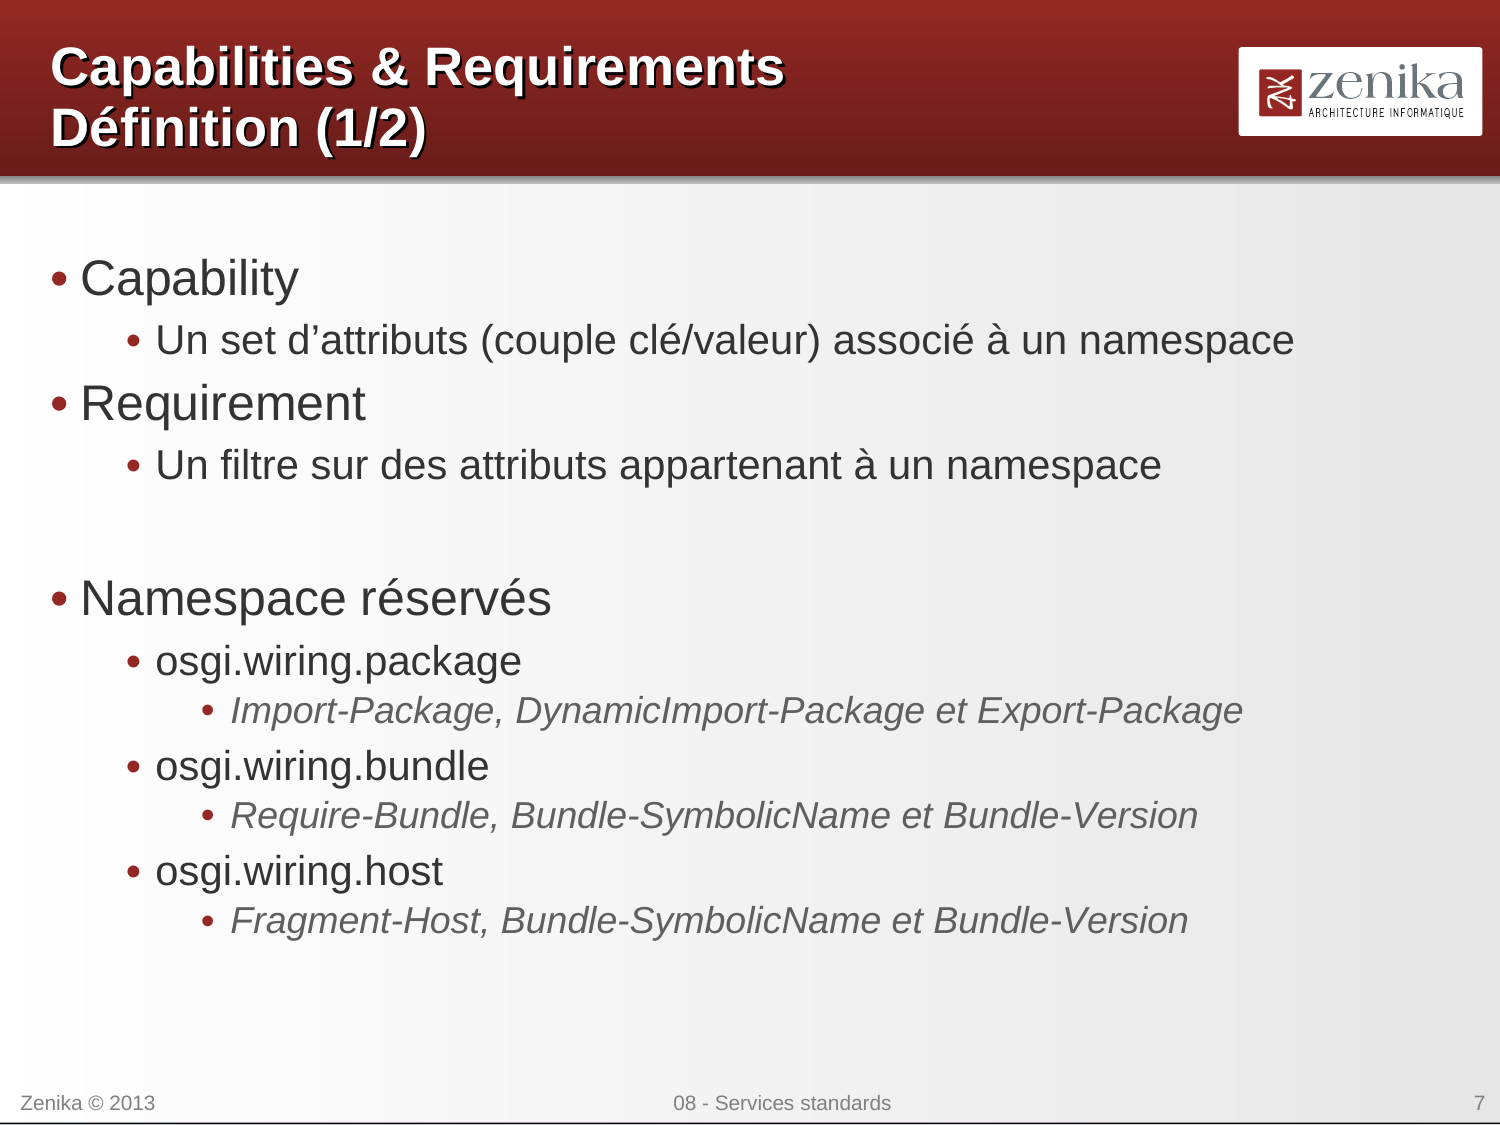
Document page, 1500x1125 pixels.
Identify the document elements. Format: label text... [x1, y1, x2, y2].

list Capability Un set d’attributs (couple clé/valeur) associé à un namespace Requirement Un filtre sur des attributs appartenant à un namespace Namespace réservés osgi.wiring.package Import-Package, DynamicImport-Package et Export-Package osgi.wiring.bundle Require-Bundle, Bundle-SymbolicName et Bundle-Version osgi.wiring.host Fragment-Host, Bundle-SymbolicName et Bundle-Version [50, 249, 1435, 1079]
title Capabilities & Requirements Définition (1/2) [50, 15, 1206, 180]
picture [1257, 58, 1464, 125]
